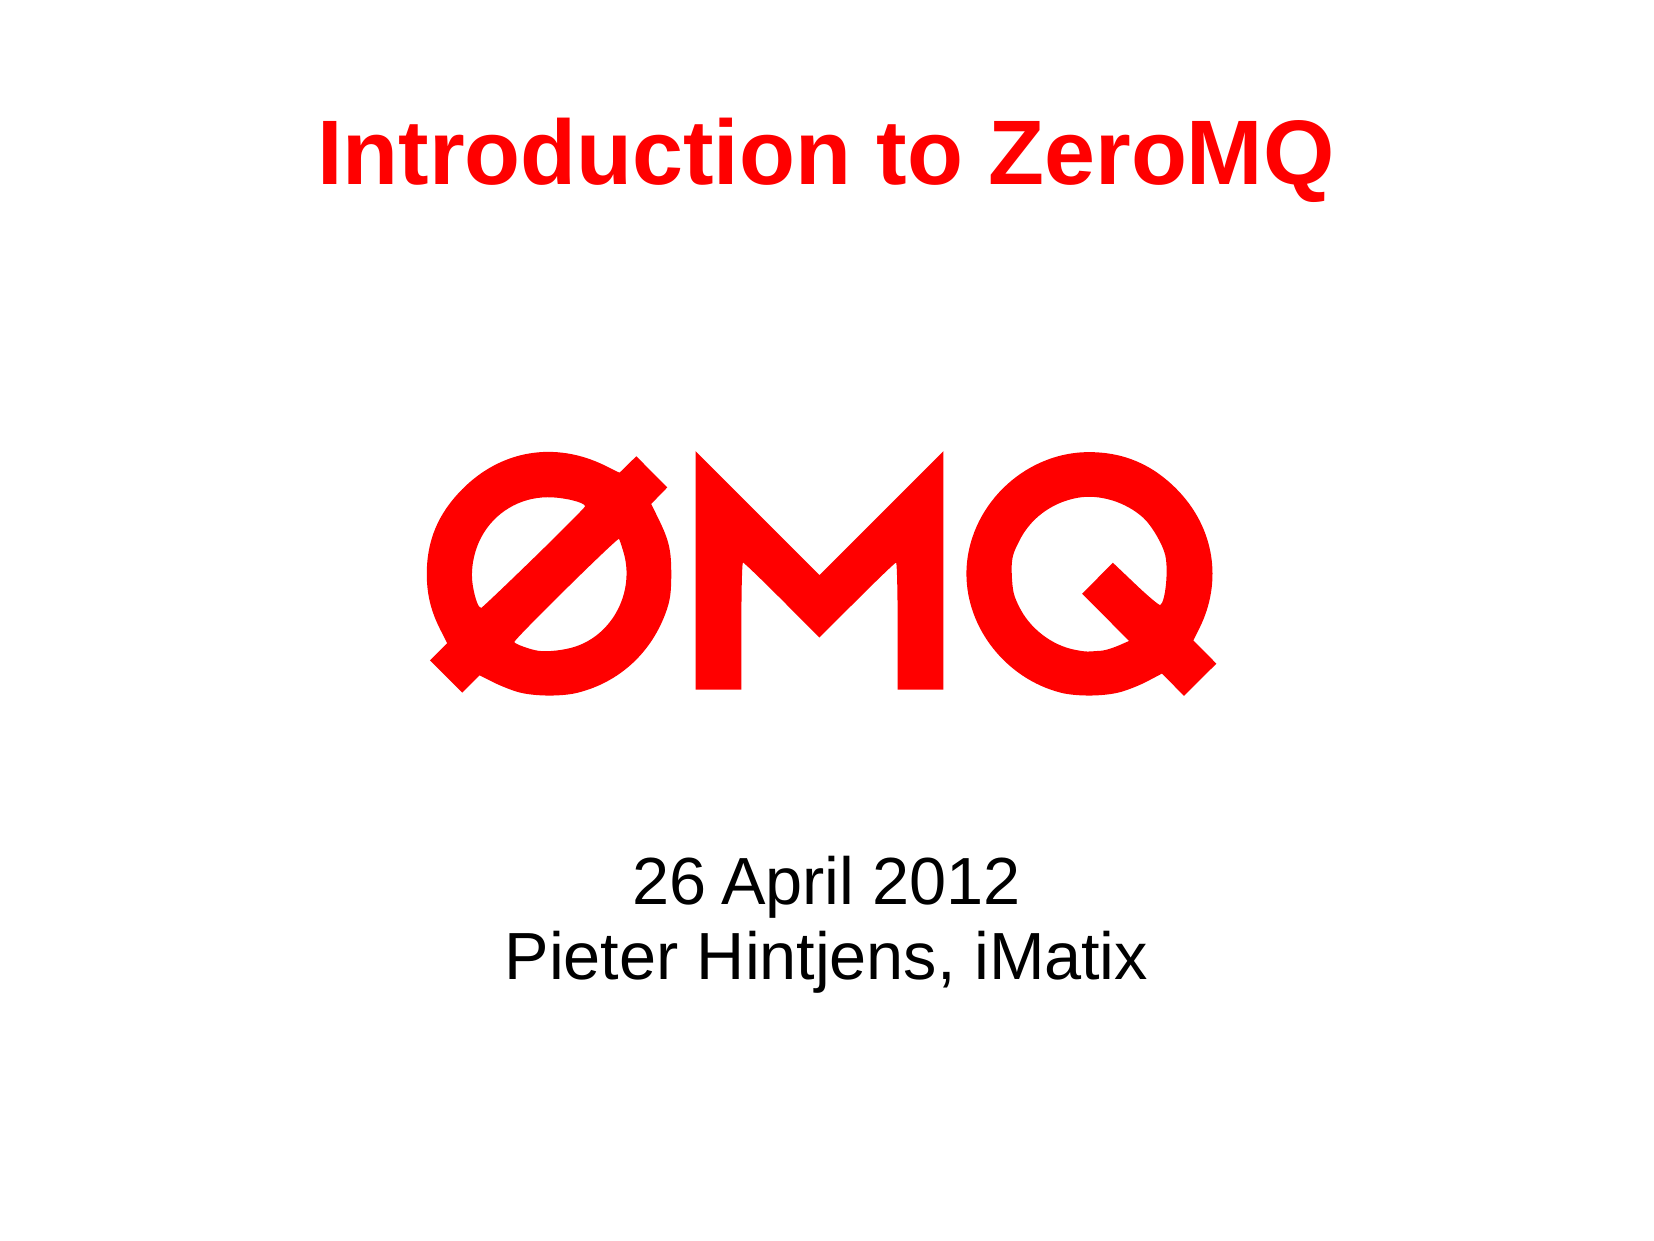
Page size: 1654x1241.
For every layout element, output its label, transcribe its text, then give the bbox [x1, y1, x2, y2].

title Introduction to ZeroMQ [82, 49, 1571, 257]
subtitle 26 April 2012 Pieter Hintjens, iMatix [82, 675, 1571, 1163]
picture [424, 450, 1219, 698]
